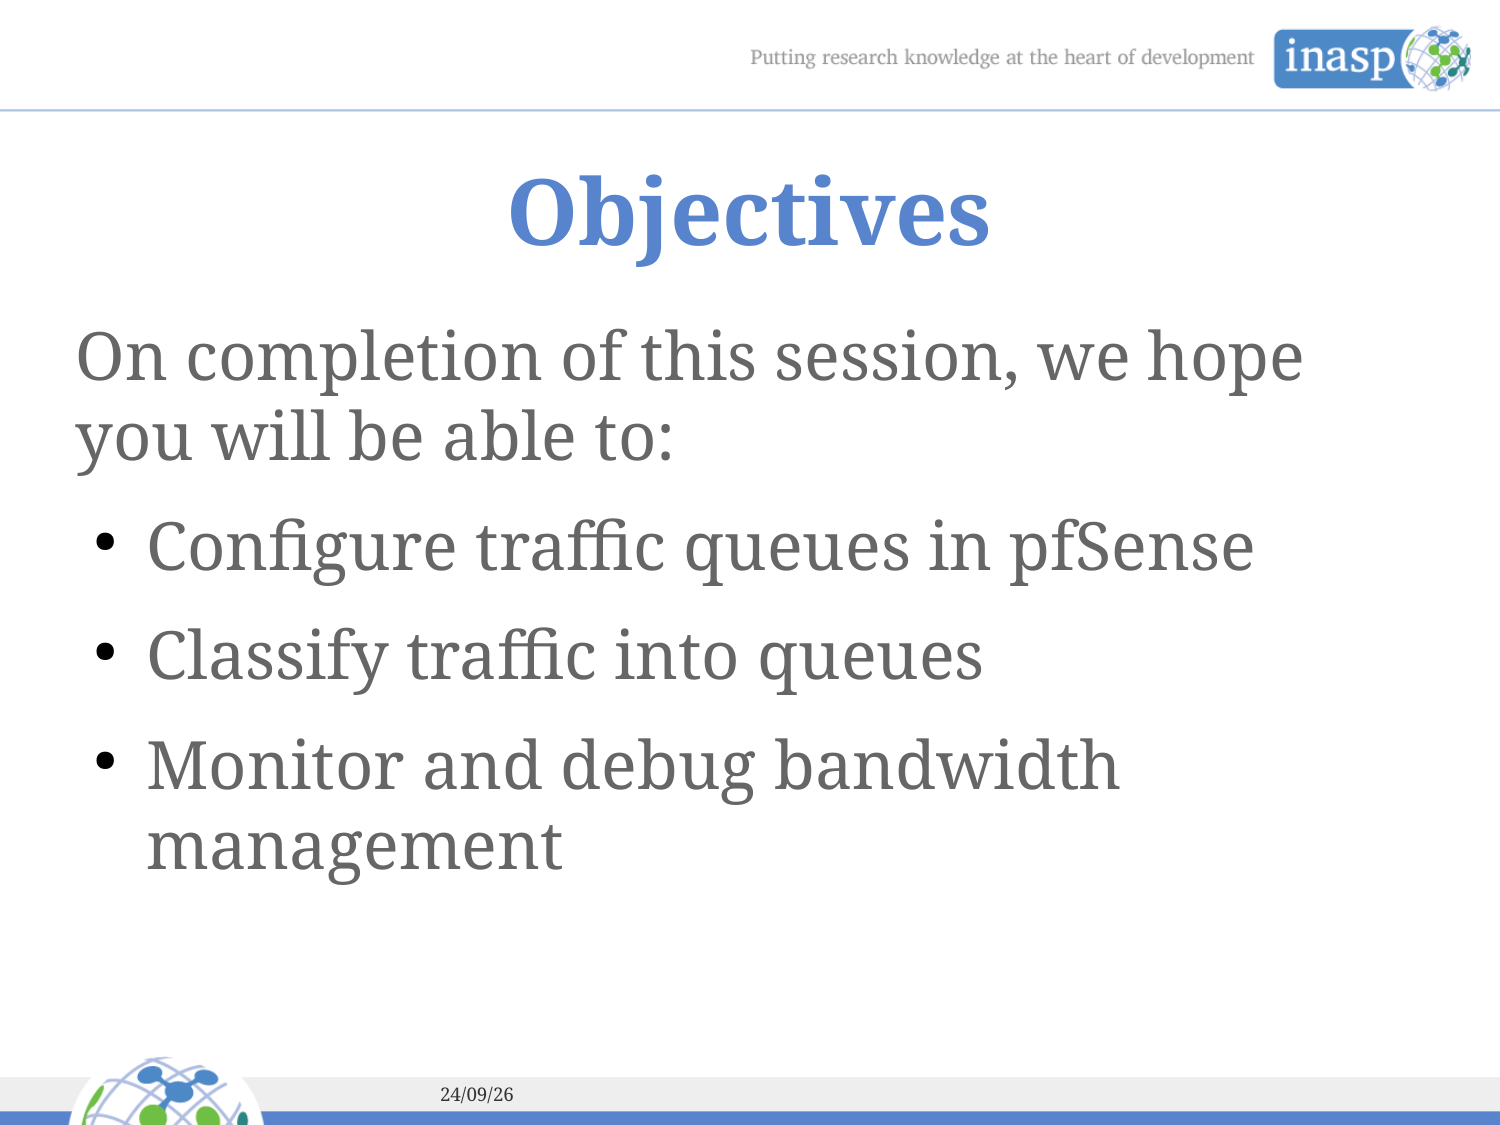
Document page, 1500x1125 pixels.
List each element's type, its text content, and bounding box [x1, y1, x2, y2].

picture [0, 0, 1500, 1125]
title Objectives [75, 129, 1426, 313]
list On completion of this session, we hope you will be able to: Configure traffic queues in pfSense Classify traffic into queues Monitor and debug bandwidth management [75, 313, 1426, 967]
